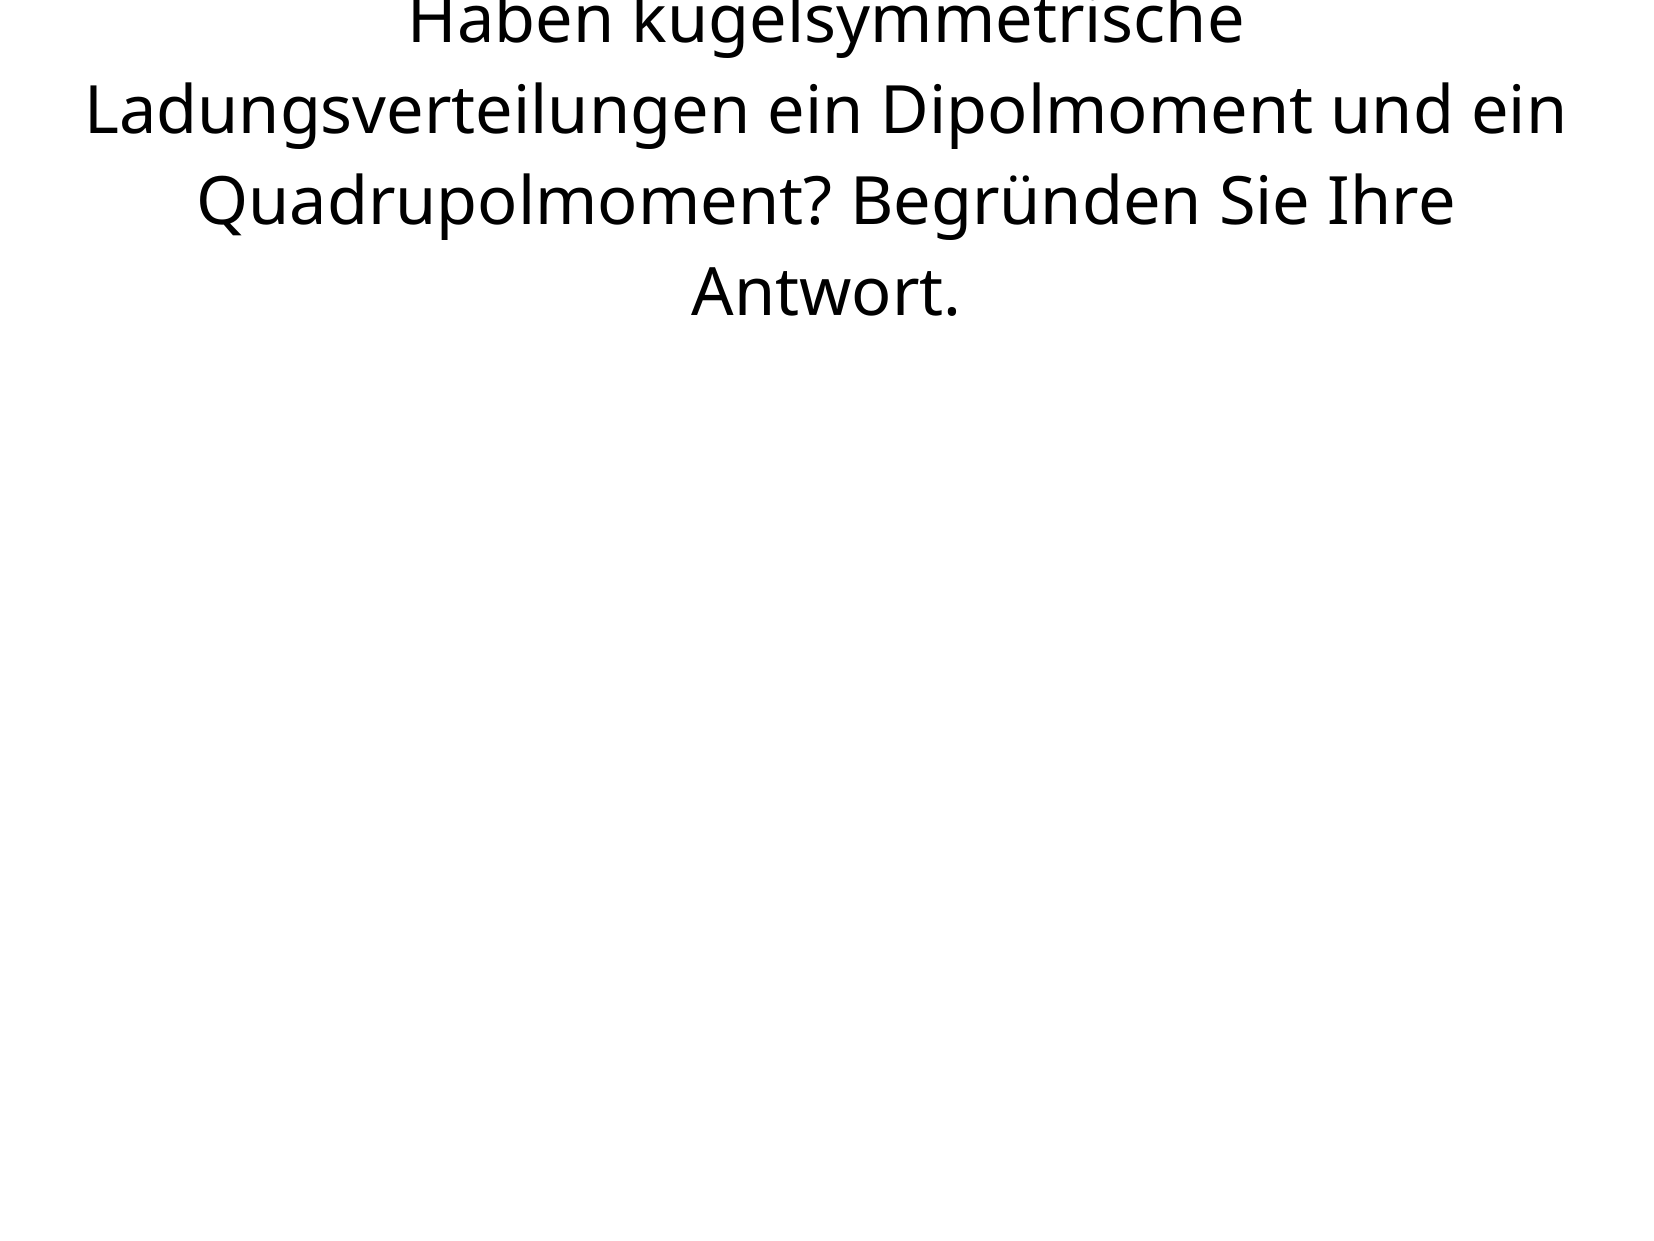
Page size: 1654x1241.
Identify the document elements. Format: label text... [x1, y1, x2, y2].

title Haben kugelsymmetrische Ladungsverteilungen ein Dipolmoment und ein Quadrupolmoment? Begründen Sie Ihre Antwort. [82, 19, 1571, 287]
